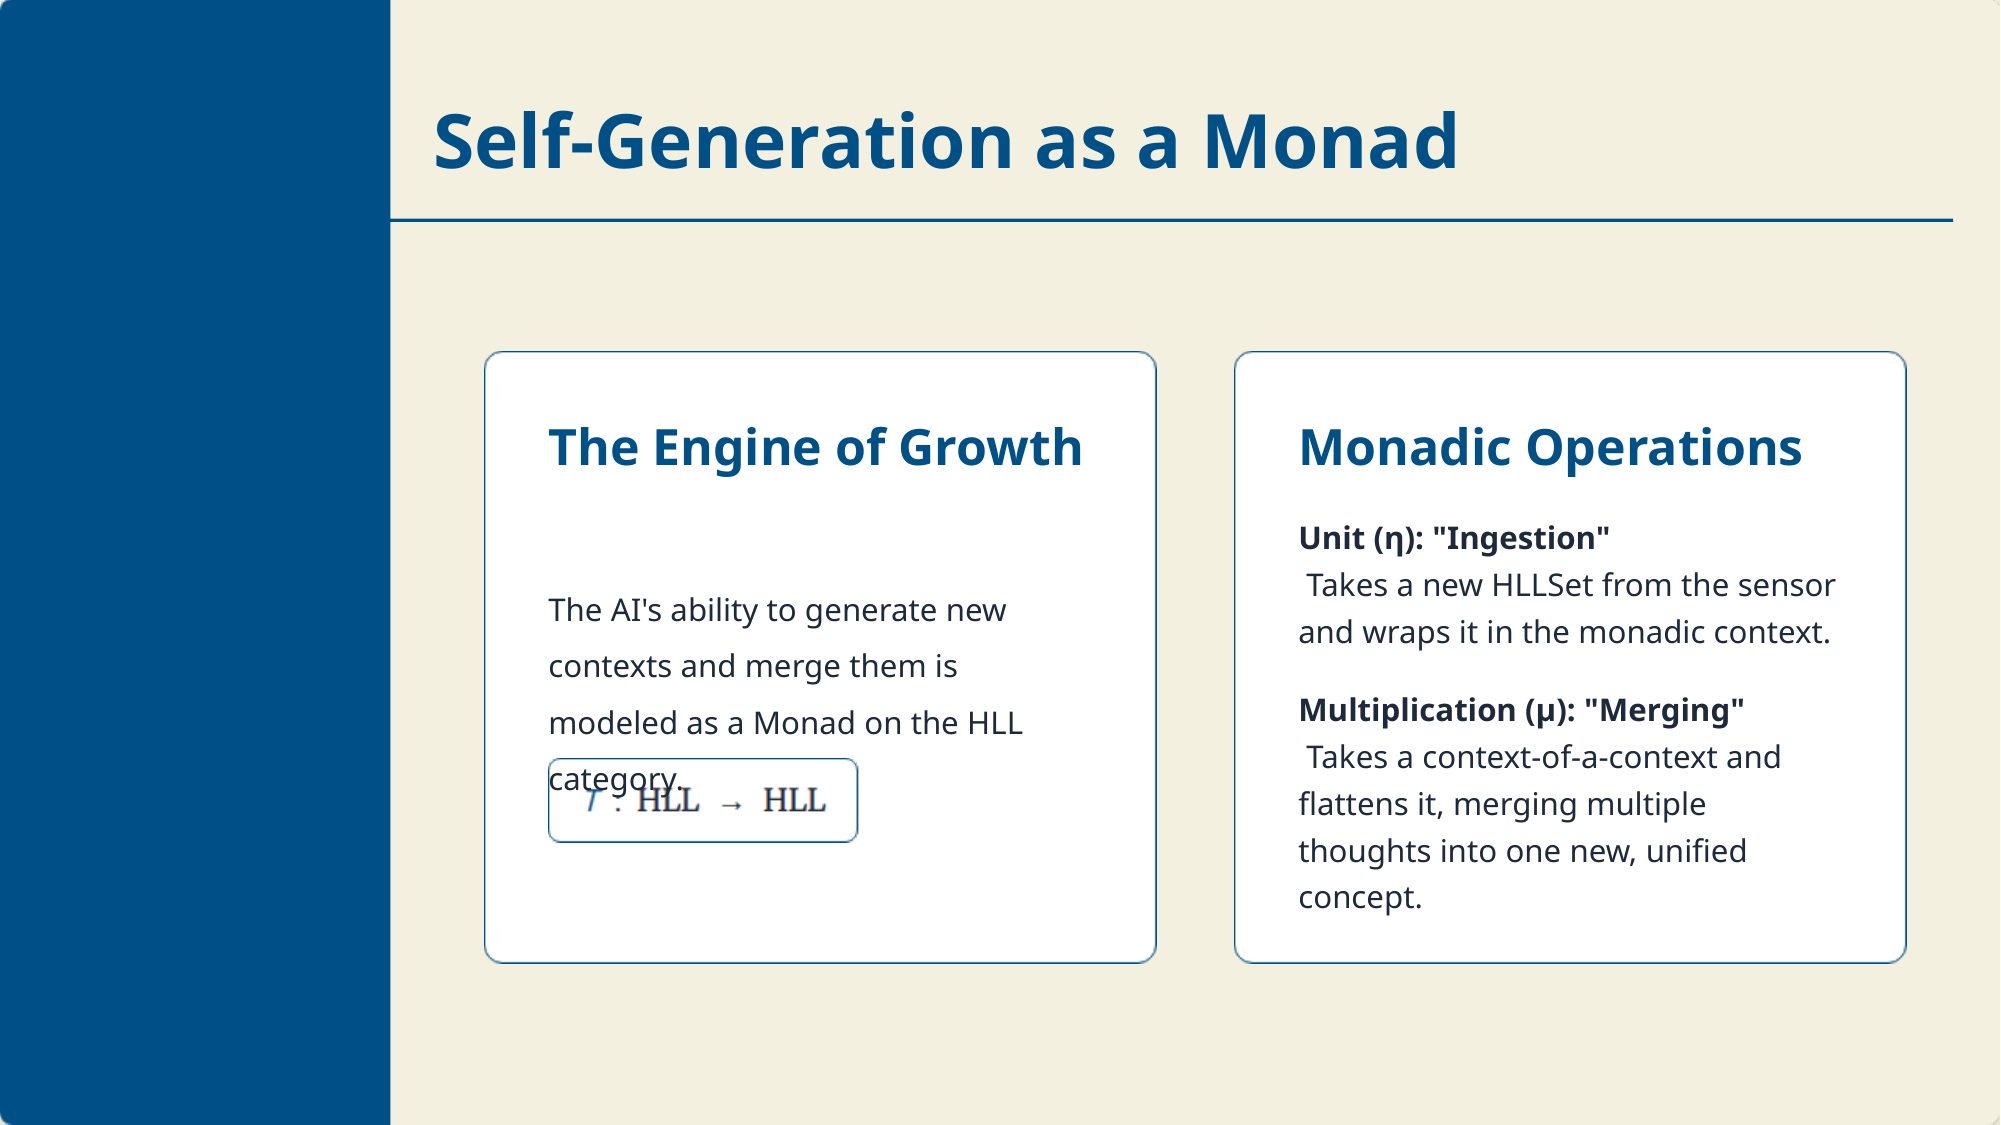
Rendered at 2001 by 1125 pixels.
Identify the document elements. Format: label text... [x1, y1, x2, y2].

text_box Multiplication (μ): "Merging" Takes a context-of-a-context and flattens it, merging multiple thoughts into one new, unified concept. [1298, 681, 1843, 916]
text_box Monadic Operations [1298, 415, 1870, 476]
text_box Unit (η): "Ingestion" Takes a new HLLSet from the sensor and wraps it in the monadic context. [1298, 509, 1843, 650]
text_box The AI's ability to generate new contexts and merge them is modeled as a Monad on the HLL category. [548, 571, 1093, 797]
text_box Self-Generation as a Monad [433, 93, 2000, 184]
text_box [0, 218, 1954, 222]
text_box The Engine of Growth [548, 415, 1120, 476]
picture [0, 0, 2000, 1125]
